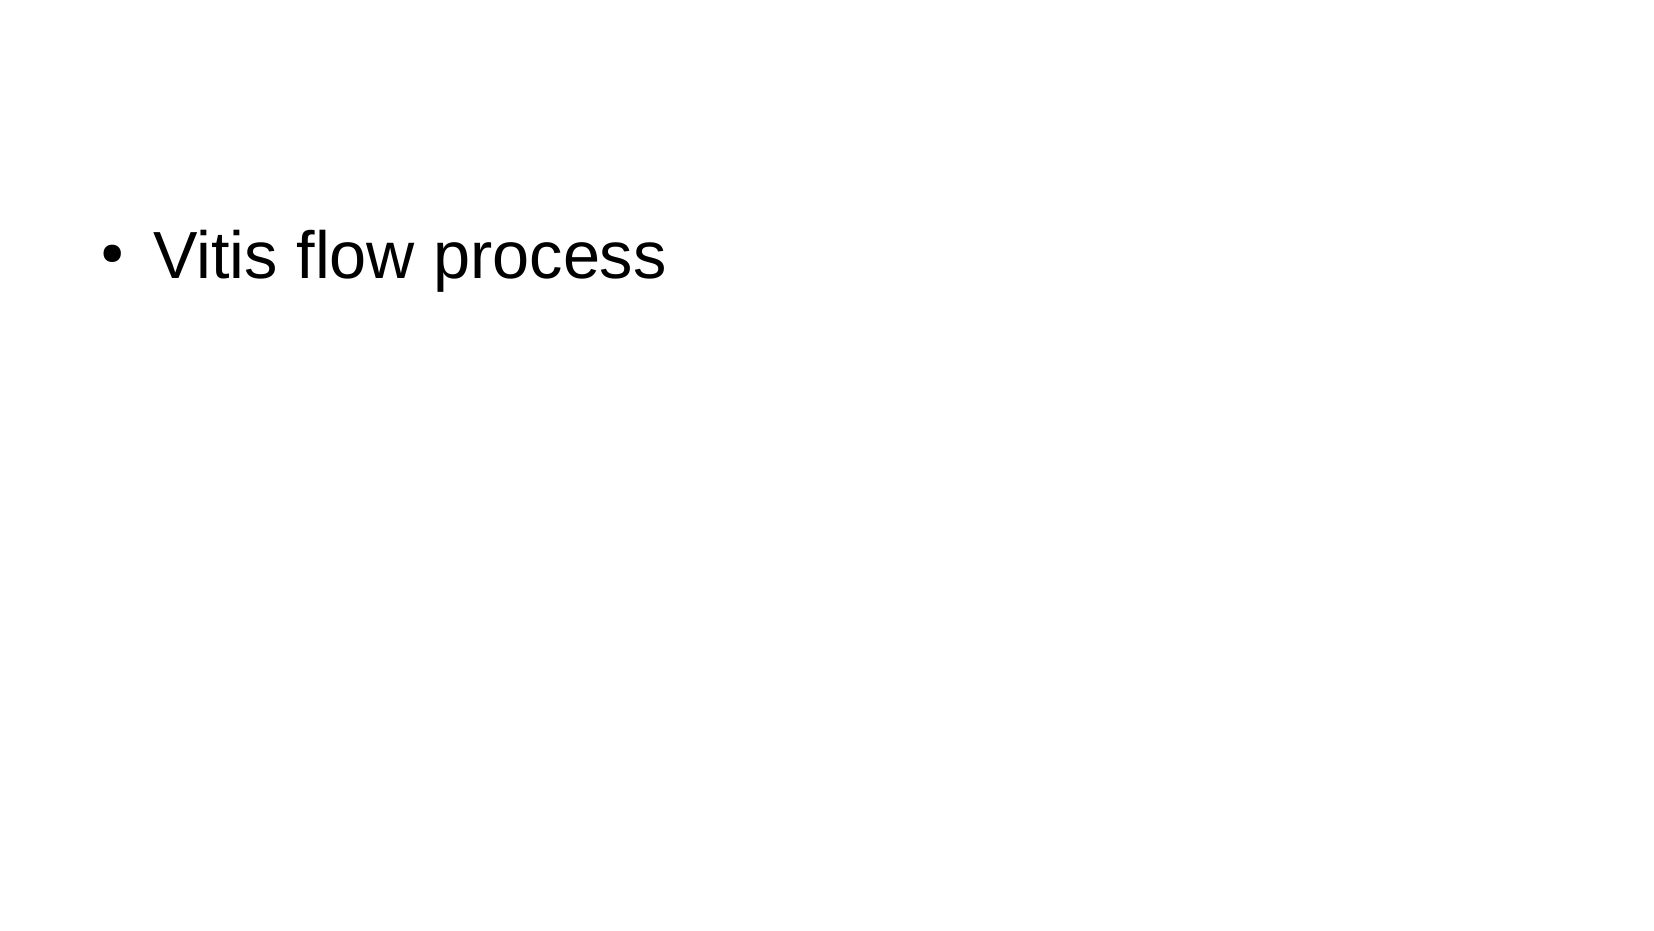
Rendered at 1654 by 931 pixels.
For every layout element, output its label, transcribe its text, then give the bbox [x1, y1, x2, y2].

list Vitis flow process [82, 217, 1571, 758]
